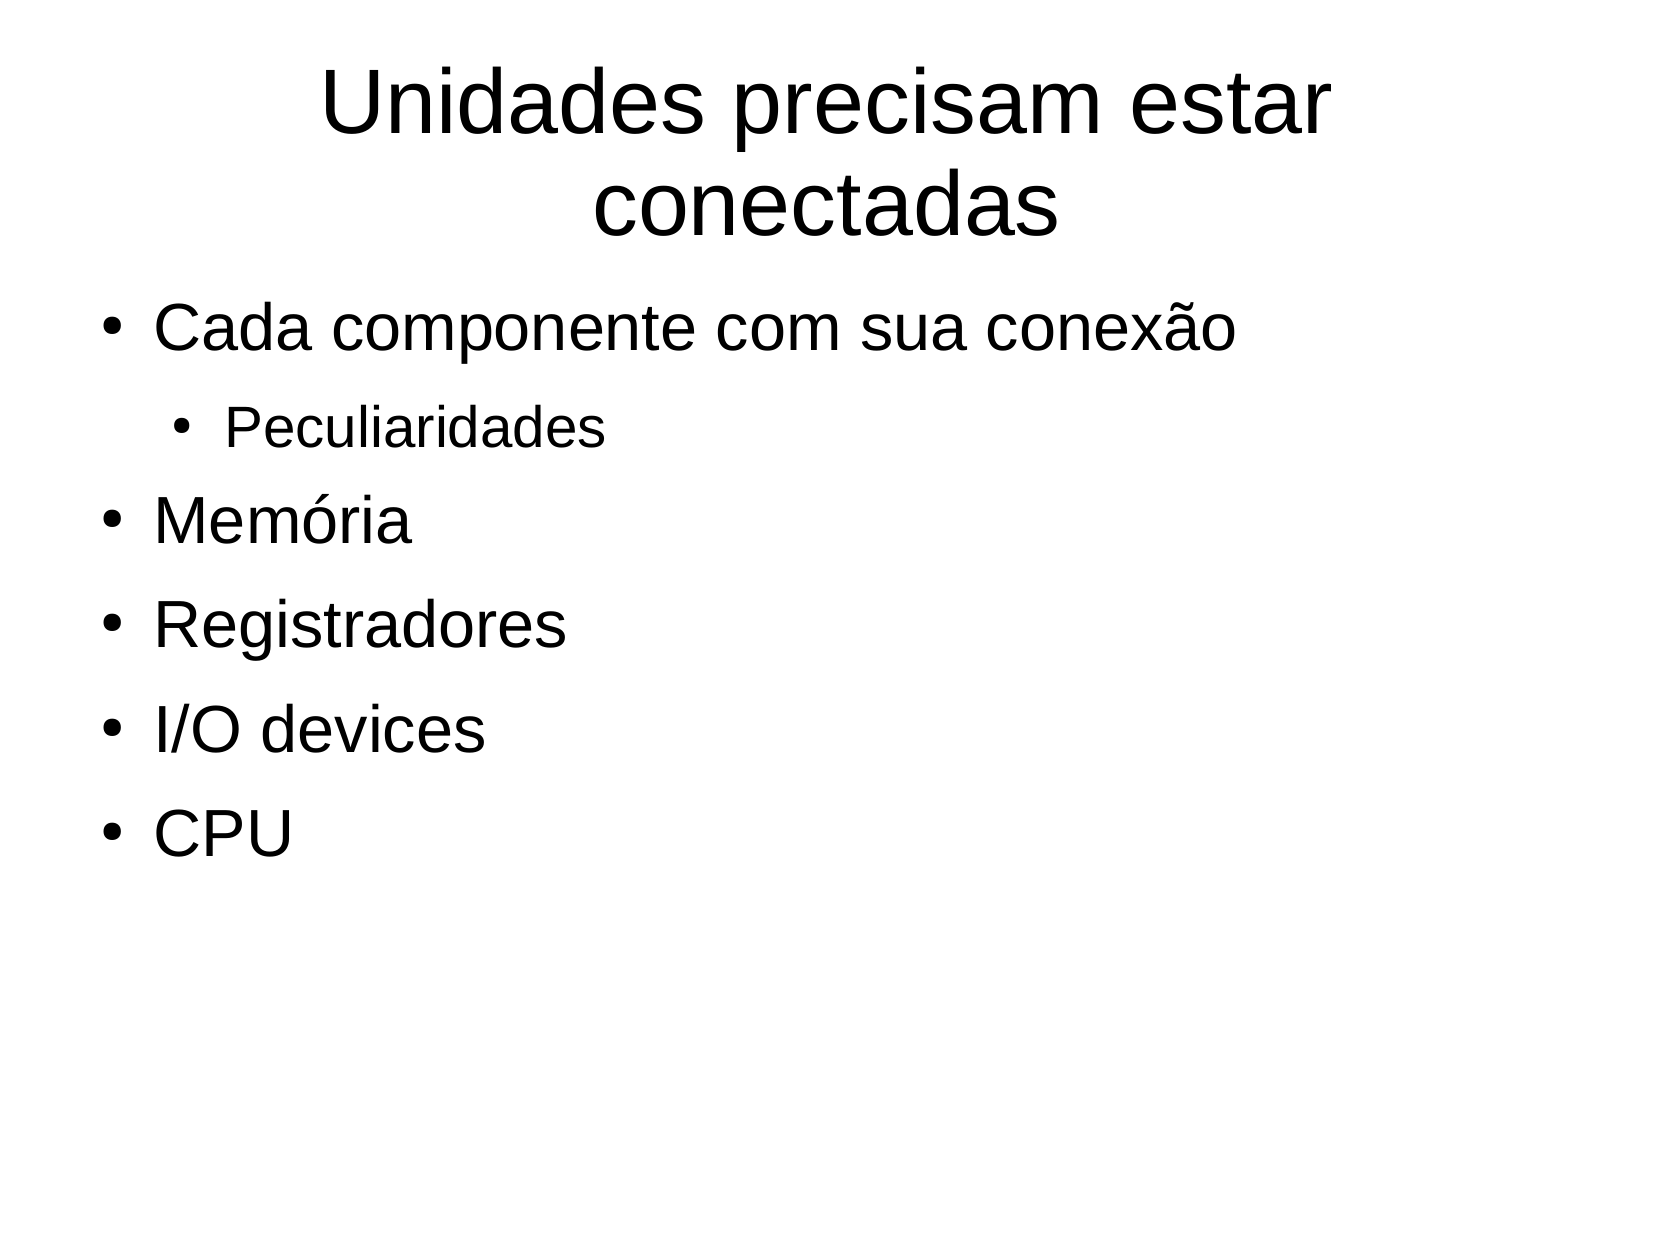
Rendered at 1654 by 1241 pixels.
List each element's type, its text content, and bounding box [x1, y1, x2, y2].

list Cada componente com sua conexão Peculiaridades Memória Registradores I/O devices CPU [82, 290, 1571, 1010]
title Unidades precisam estar conectadas [82, 49, 1571, 257]
